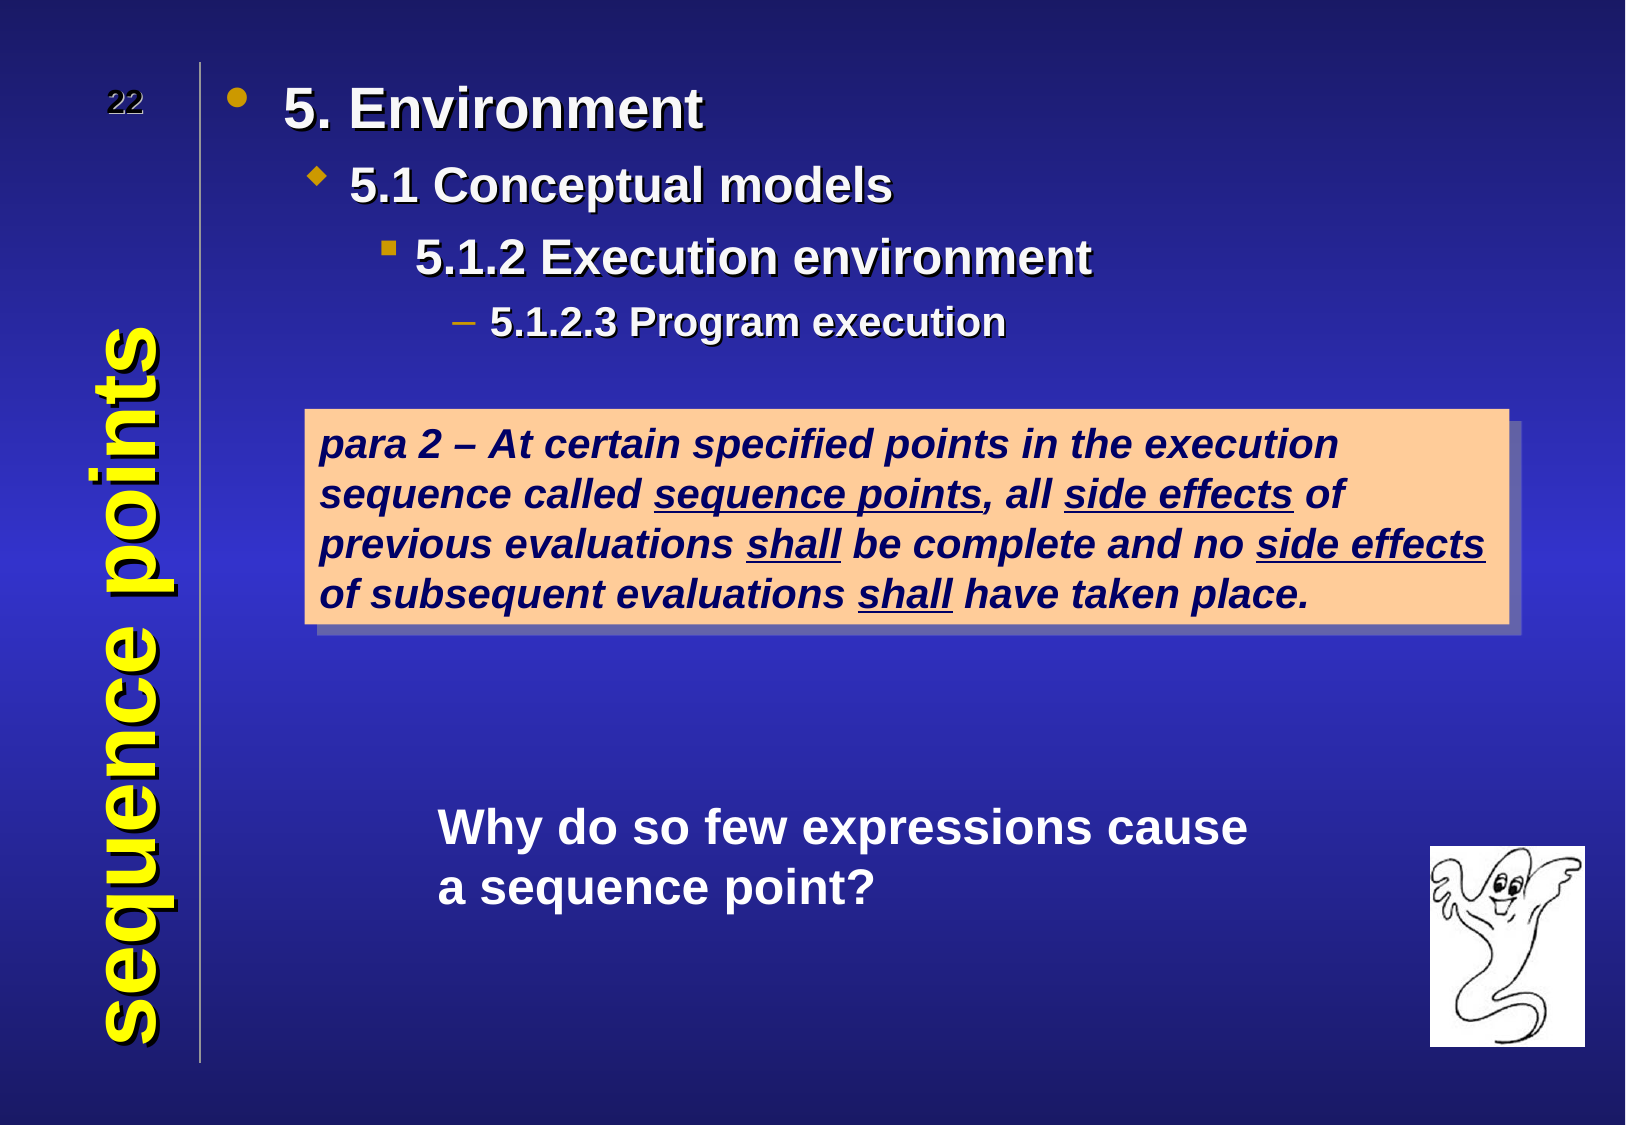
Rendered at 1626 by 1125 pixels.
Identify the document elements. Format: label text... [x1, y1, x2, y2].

picture [1430, 846, 1585, 1047]
text_box Why do so few expressions cause a sequence point? [422, 786, 1285, 923]
list 5. Environment 5.1 Conceptual models 5.1.2 Execution environment 5.1.2.3 Program execution [212, 62, 1550, 1063]
text_box para 2 – At certain specified points in the execution sequence called sequence points, all side effects of previous evaluations shall be complete and no side effects of subsequent evaluations shall have taken place. [304, 408, 1510, 625]
title sequence points [50, 187, 188, 1063]
